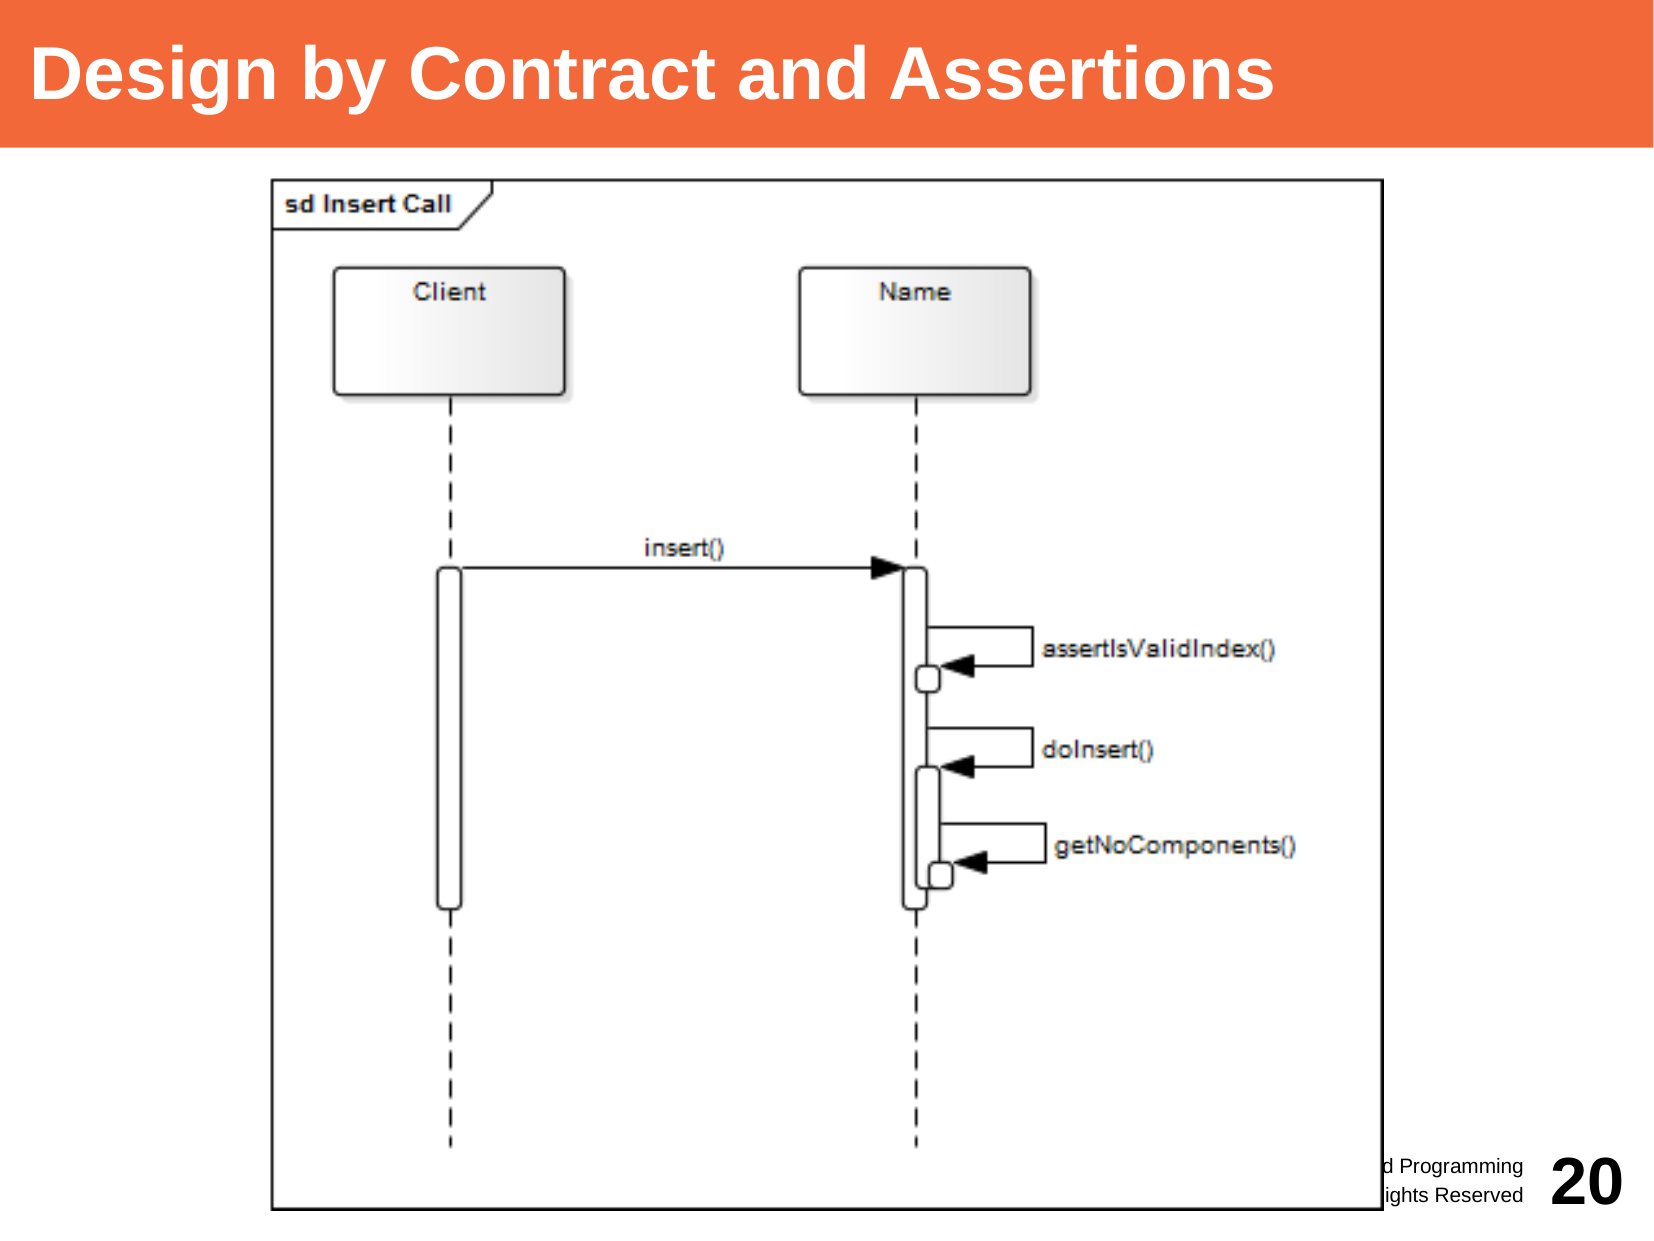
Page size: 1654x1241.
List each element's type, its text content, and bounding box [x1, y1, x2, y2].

picture [269, 177, 1384, 1211]
title Design by Contract and Assertions [0, 0, 1654, 148]
